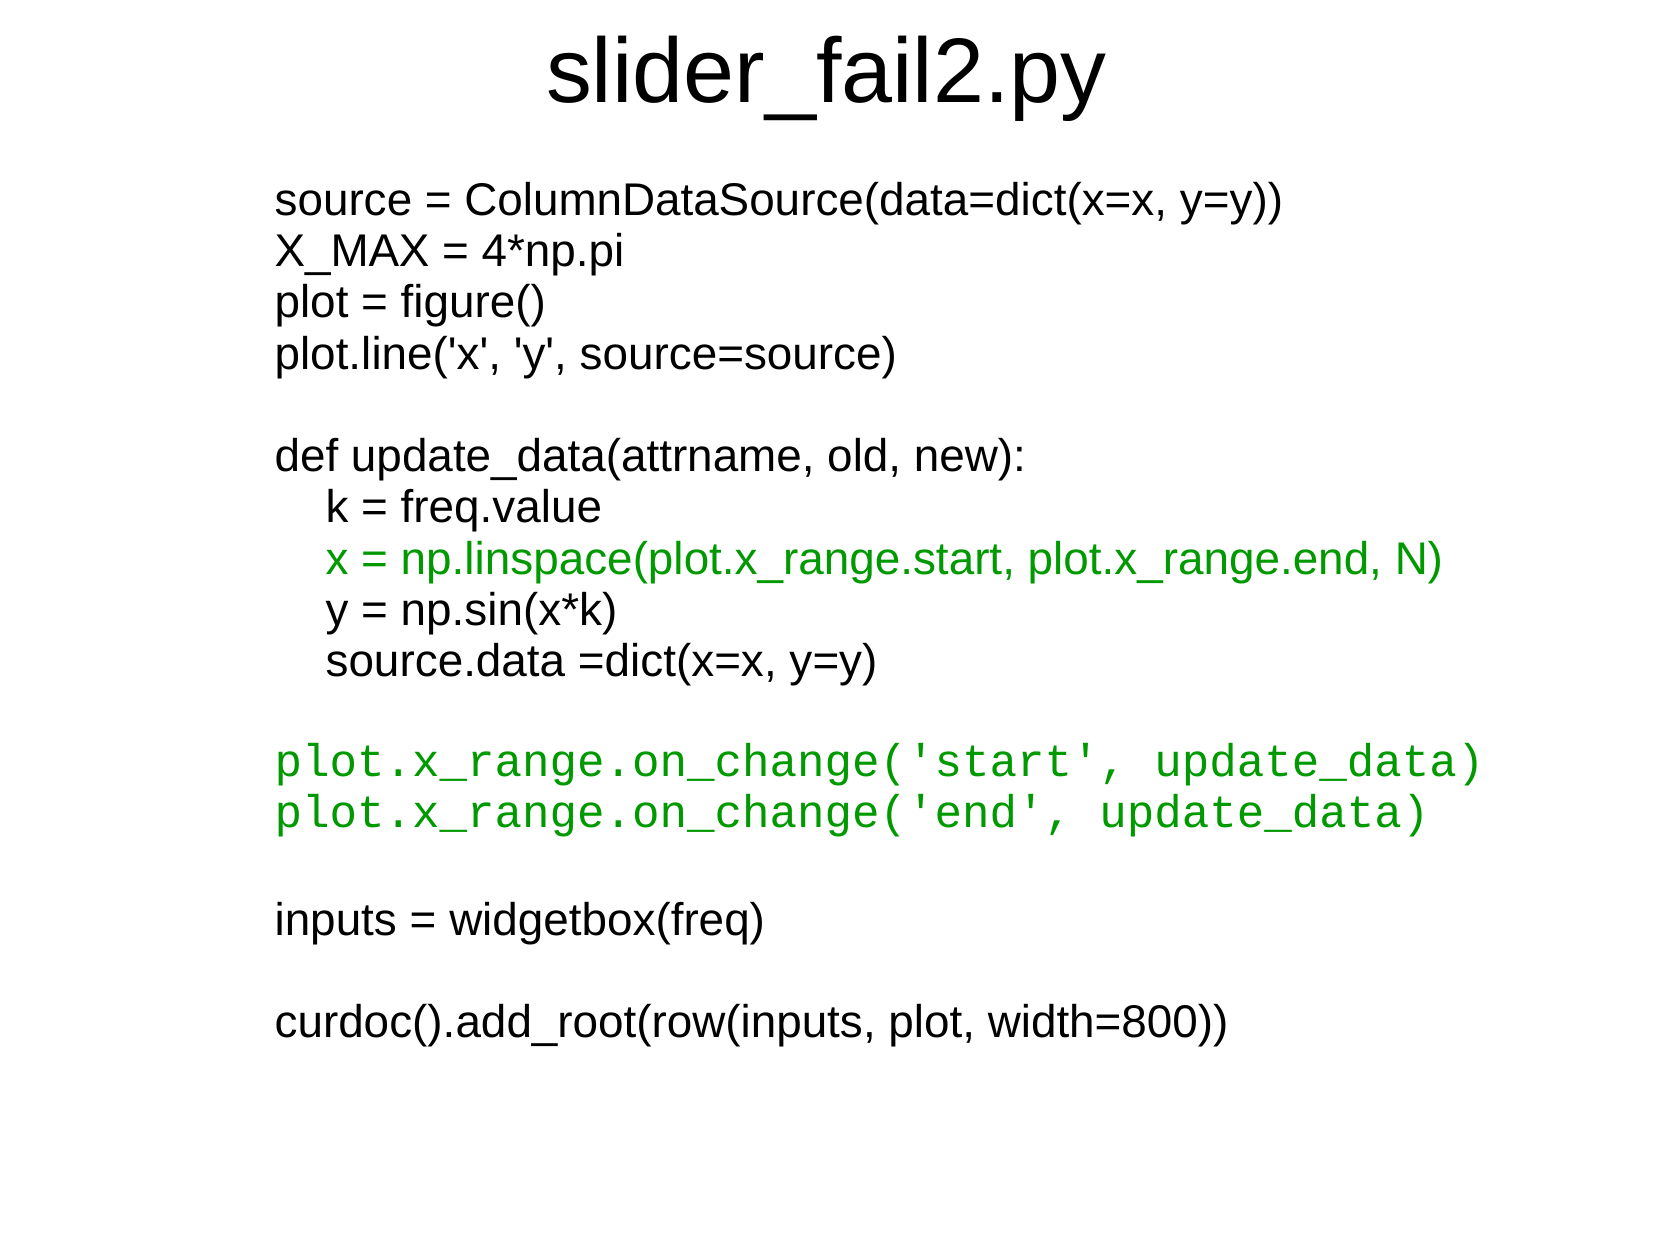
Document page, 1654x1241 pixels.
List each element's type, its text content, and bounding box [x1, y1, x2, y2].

text_box source = ColumnDataSource(data=dict(x=x, y=y)) X_MAX = 4*np.pi plot = figure() plot.line('x', 'y', source=source) def update_data(attrname, old, new): k = freq.value x = np.linspace(plot.x_range.start, plot.x_range.end, N) y = np.sin(x*k) source.data =dict(x=x, y=y) plot.x_range.on_change('start', update_data) plot.x_range.on_change('end', update_data) inputs = widgetbox(freq) curdoc().add_root(row(inputs, plot, width=800)) [259, 166, 1607, 1207]
title slider_fail2.py [82, 0, 1571, 174]
